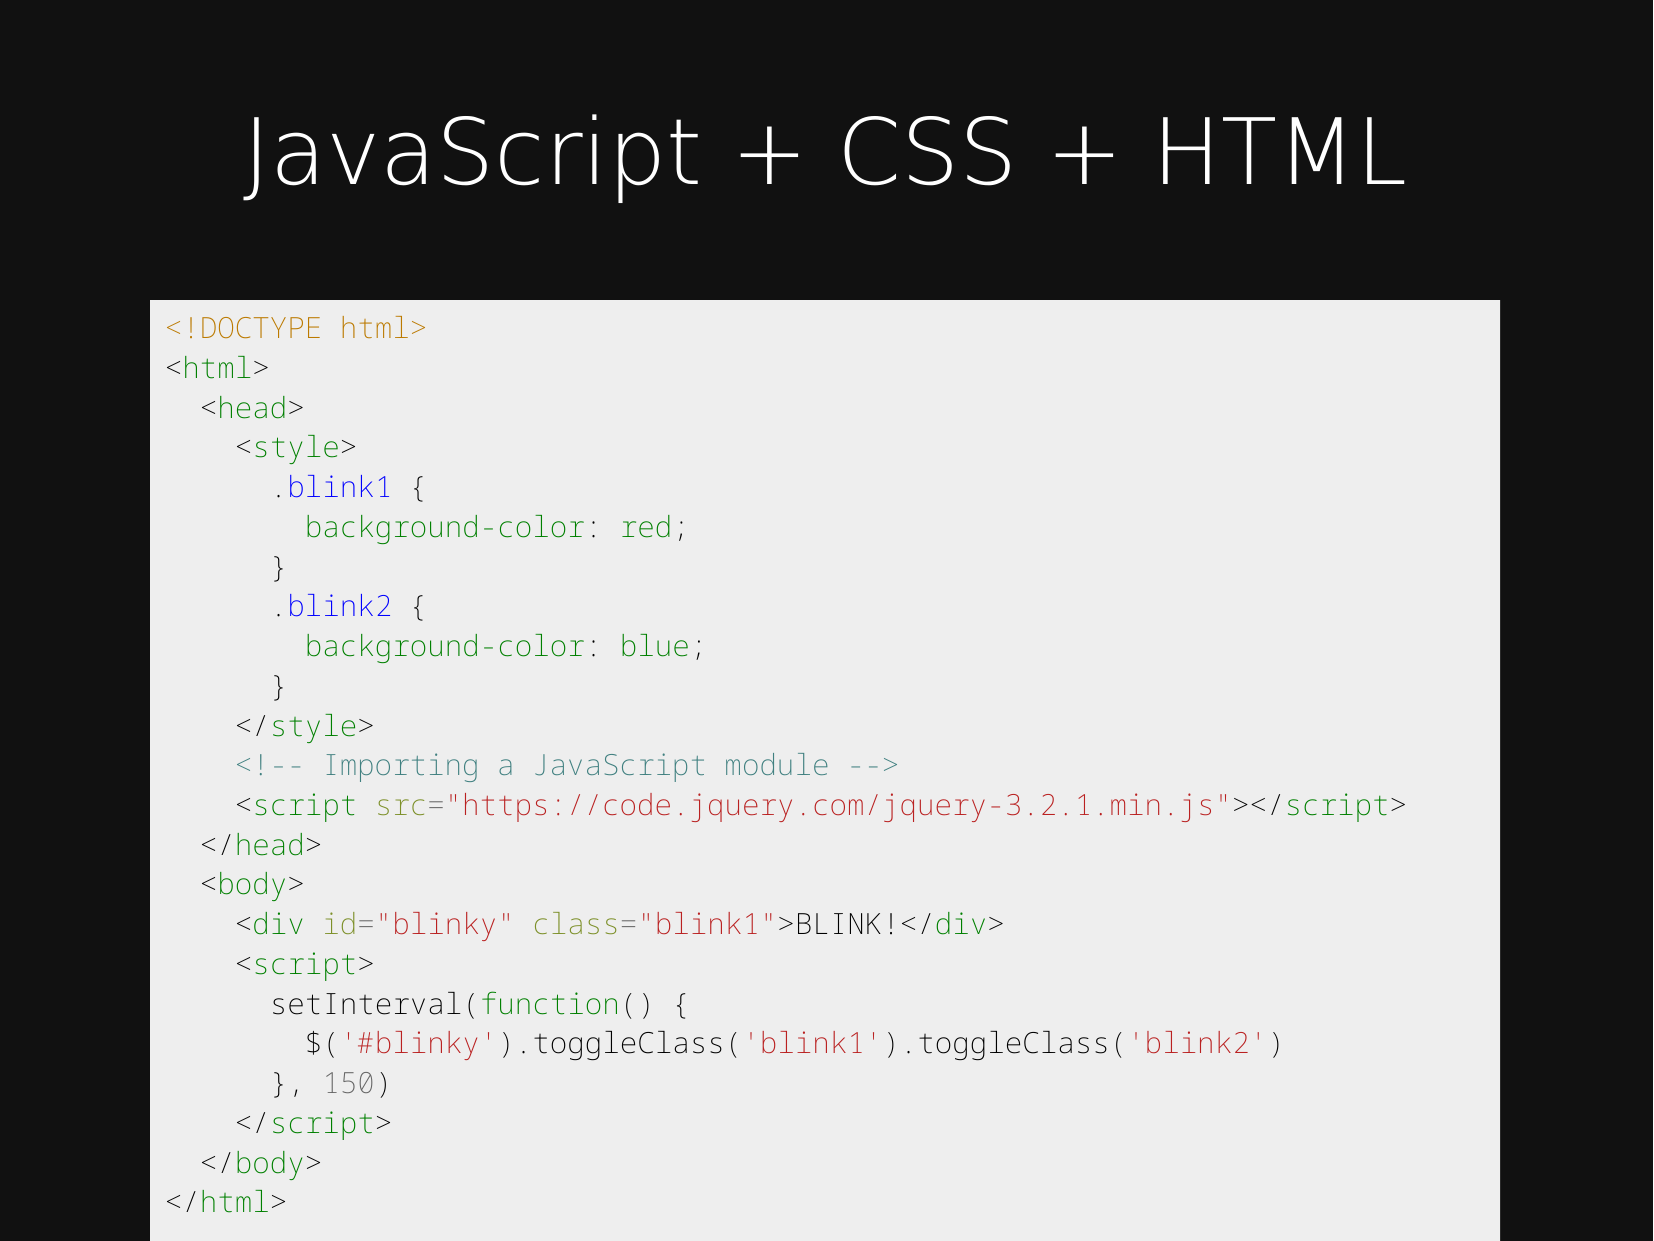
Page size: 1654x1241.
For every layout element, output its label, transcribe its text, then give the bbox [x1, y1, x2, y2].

title JavaScript + CSS + HTML [82, 49, 1571, 257]
text_box <!DOCTYPE html> <html> <head> <style> .blink1 { background-color: red; } .blink2 { background-color: blue; } </style> <!-- Importing a JavaScript module --> <script src="https://code.jquery.com/jquery-3.2.1.min.js"></script> </head> <body> <div id="blinky" class="blink1">BLINK!</div> <script> setInterval(function() { $('#blinky').toggleClass('blink1').toggleClass('blink2') }, 150) </script> </body> </html> [150, 300, 1501, 1132]
